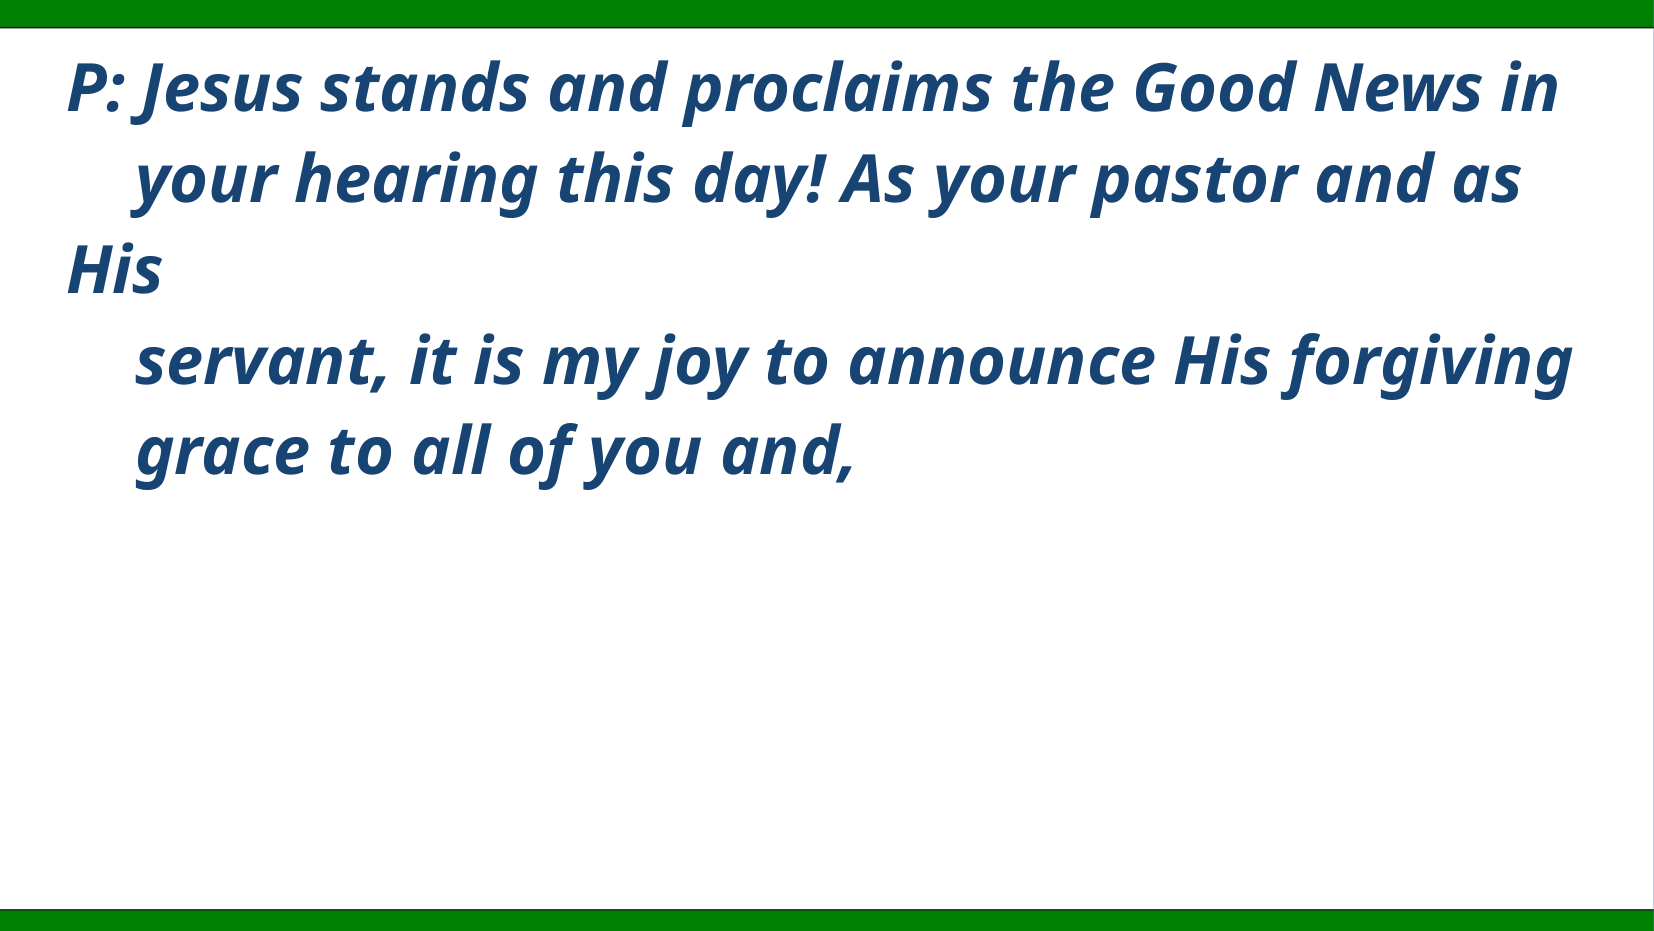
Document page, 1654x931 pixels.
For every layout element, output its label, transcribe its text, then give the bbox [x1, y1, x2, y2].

text_box P: Jesus stands and proclaims the Good News in your hearing this day! As your pastor and as His servant, it is my joy to announce His forgiving grace to all of you and, [51, 33, 1597, 404]
picture [0, 0, 1654, 931]
